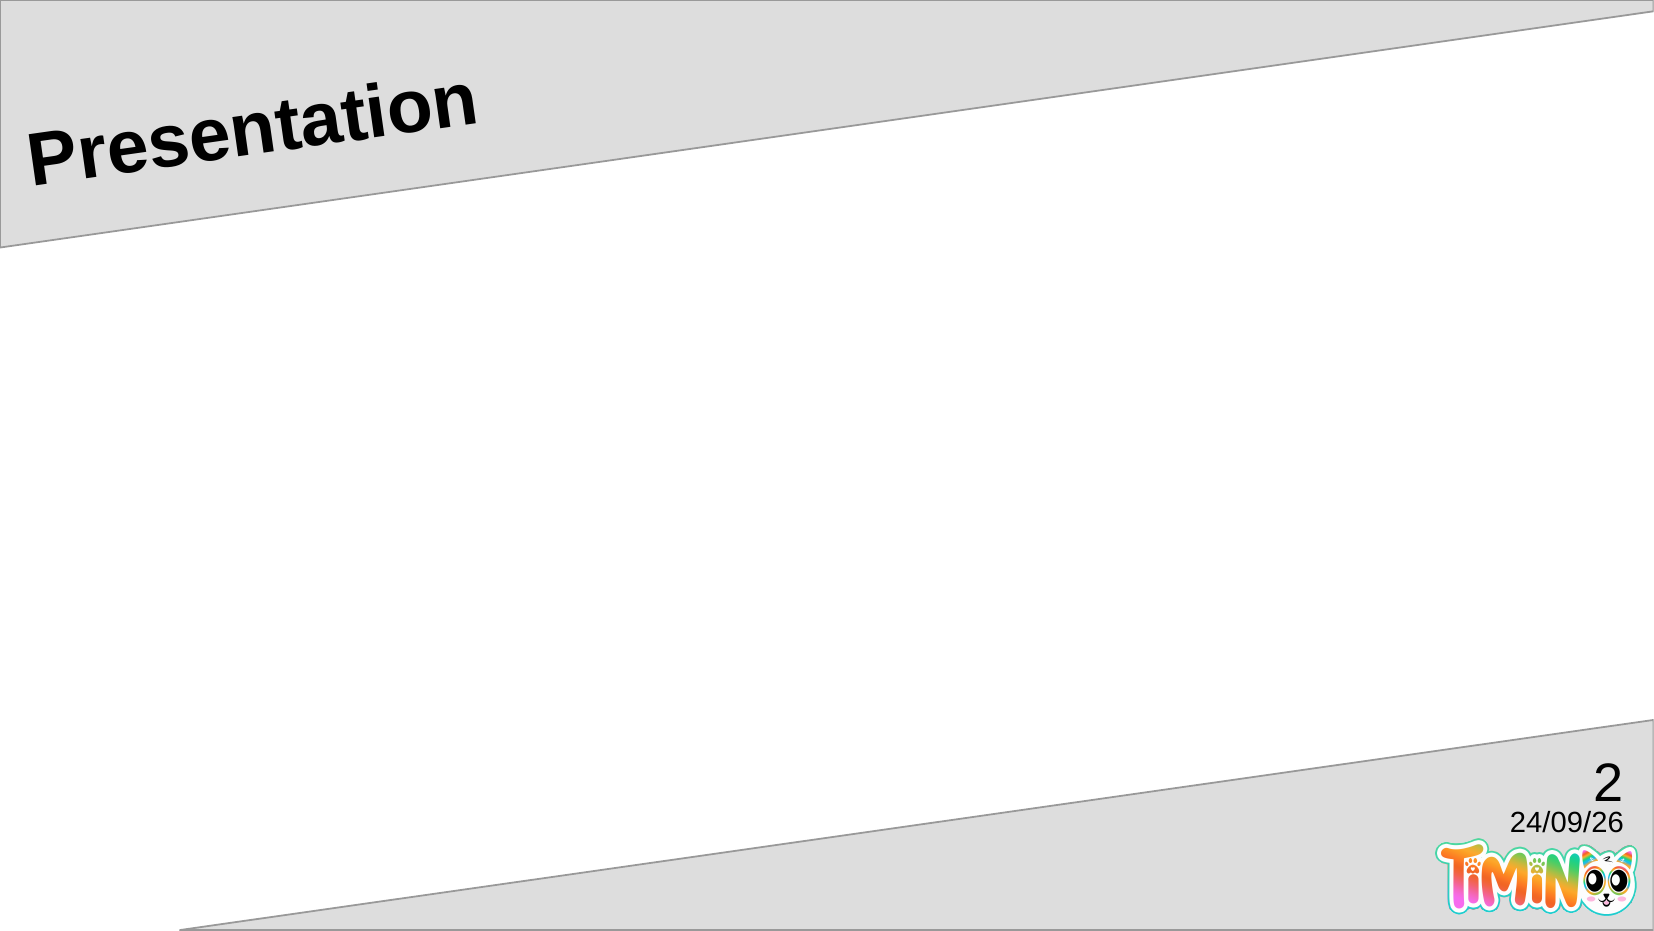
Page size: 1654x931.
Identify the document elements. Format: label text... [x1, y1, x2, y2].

title Presentation [16, 0, 1501, 239]
picture [1435, 838, 1638, 916]
